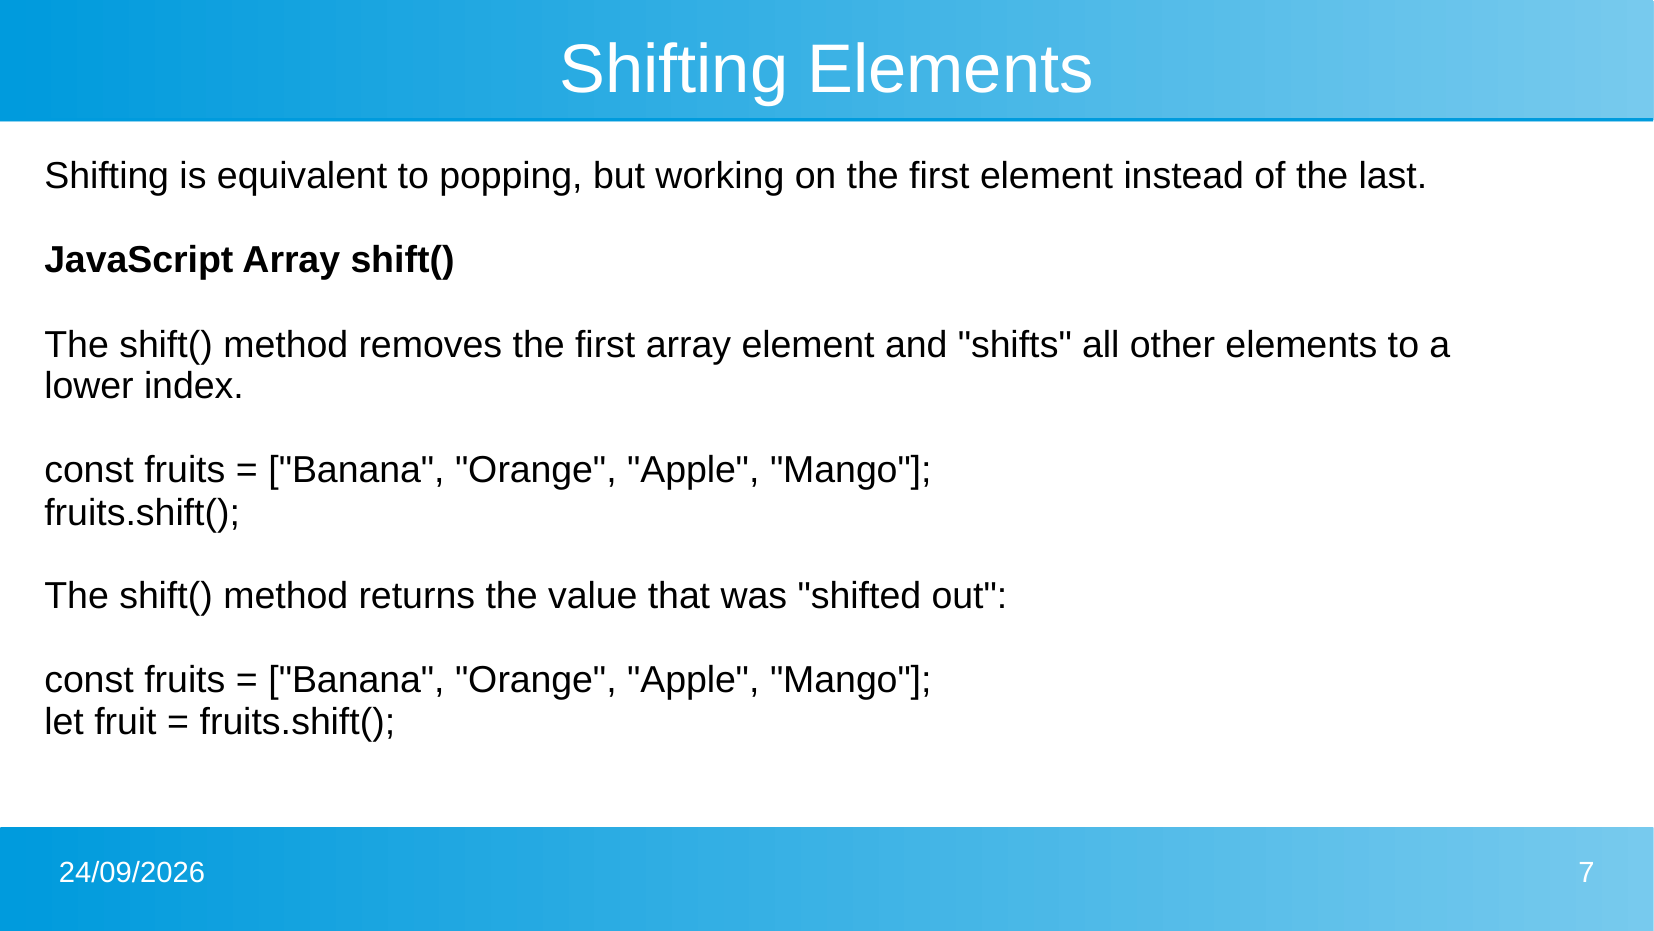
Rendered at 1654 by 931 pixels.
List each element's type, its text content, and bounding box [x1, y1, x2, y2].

text_box Shifting is equivalent to popping, but working on the first element instead of the last. JavaScript Array shift() The shift() method removes the first array element and "shifts" all other elements to a lower index. const fruits = ["Banana", "Orange", "Apple", "Mango"]; fruits.shift(); The shift() method returns the value that was "shifted out": const fruits = ["Banana", "Orange", "Apple", "Mango"]; let fruit = fruits.shift(); [29, 147, 1506, 751]
title Shifting Elements [59, 29, 1595, 108]
